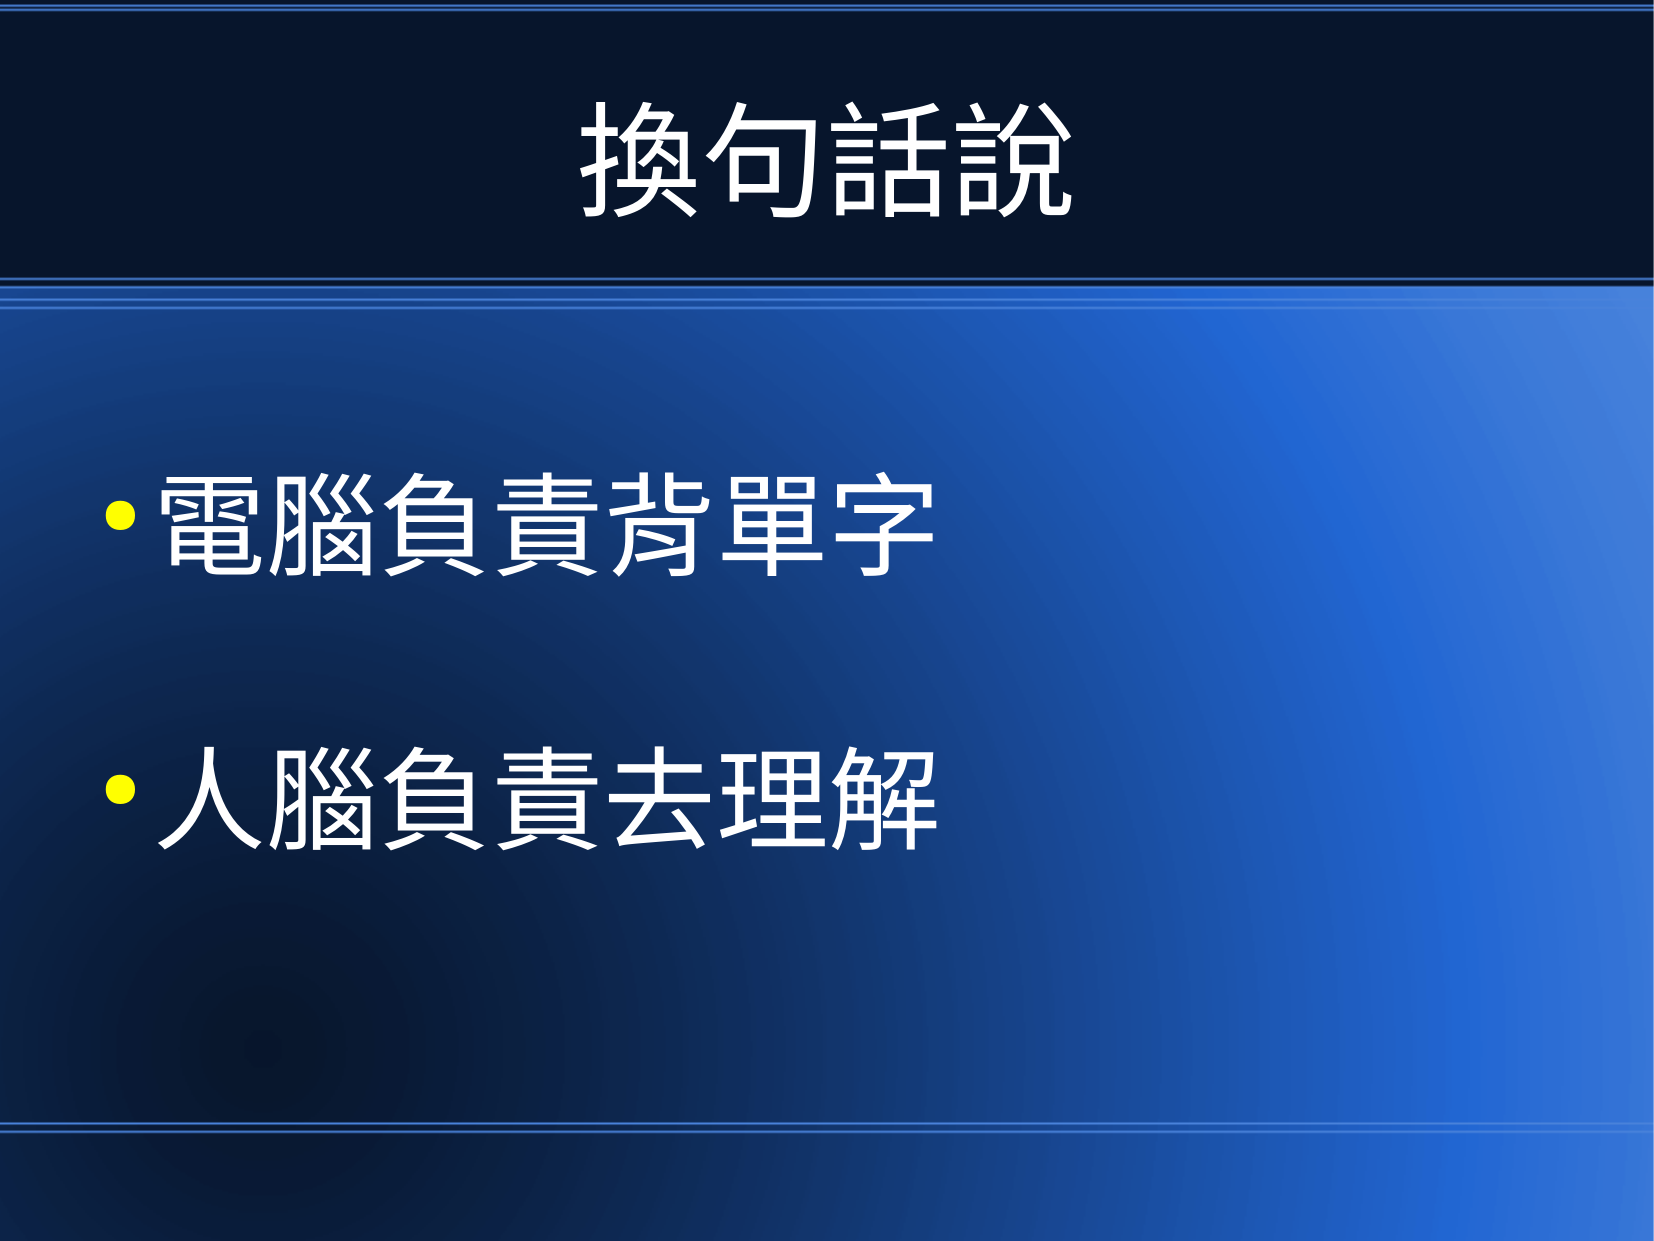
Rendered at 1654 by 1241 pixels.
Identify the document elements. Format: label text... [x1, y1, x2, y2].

picture [0, 0, 1654, 1241]
list 電腦負責背單字 人腦負責去理解 [82, 355, 1571, 1241]
title 換句話說 [82, 49, 1571, 257]
